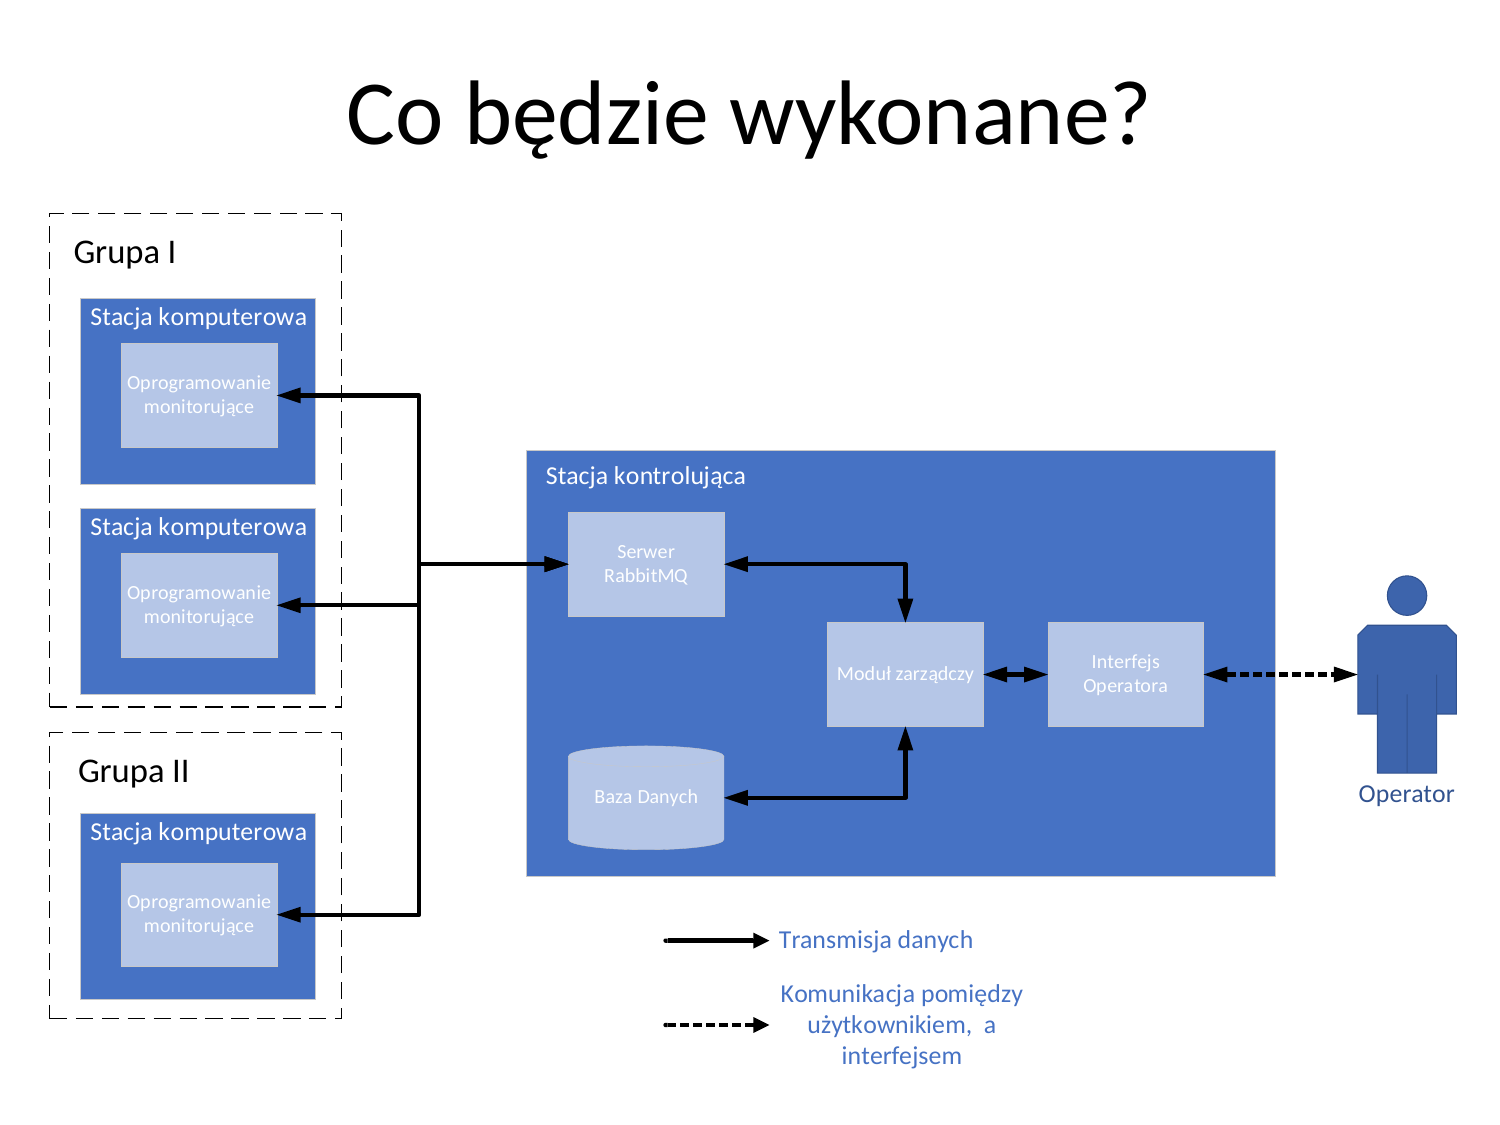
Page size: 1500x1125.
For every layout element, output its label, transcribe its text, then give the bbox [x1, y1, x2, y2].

title Co będzie wykonane? [75, 45, 1425, 211]
picture [47, 211, 1469, 1085]
